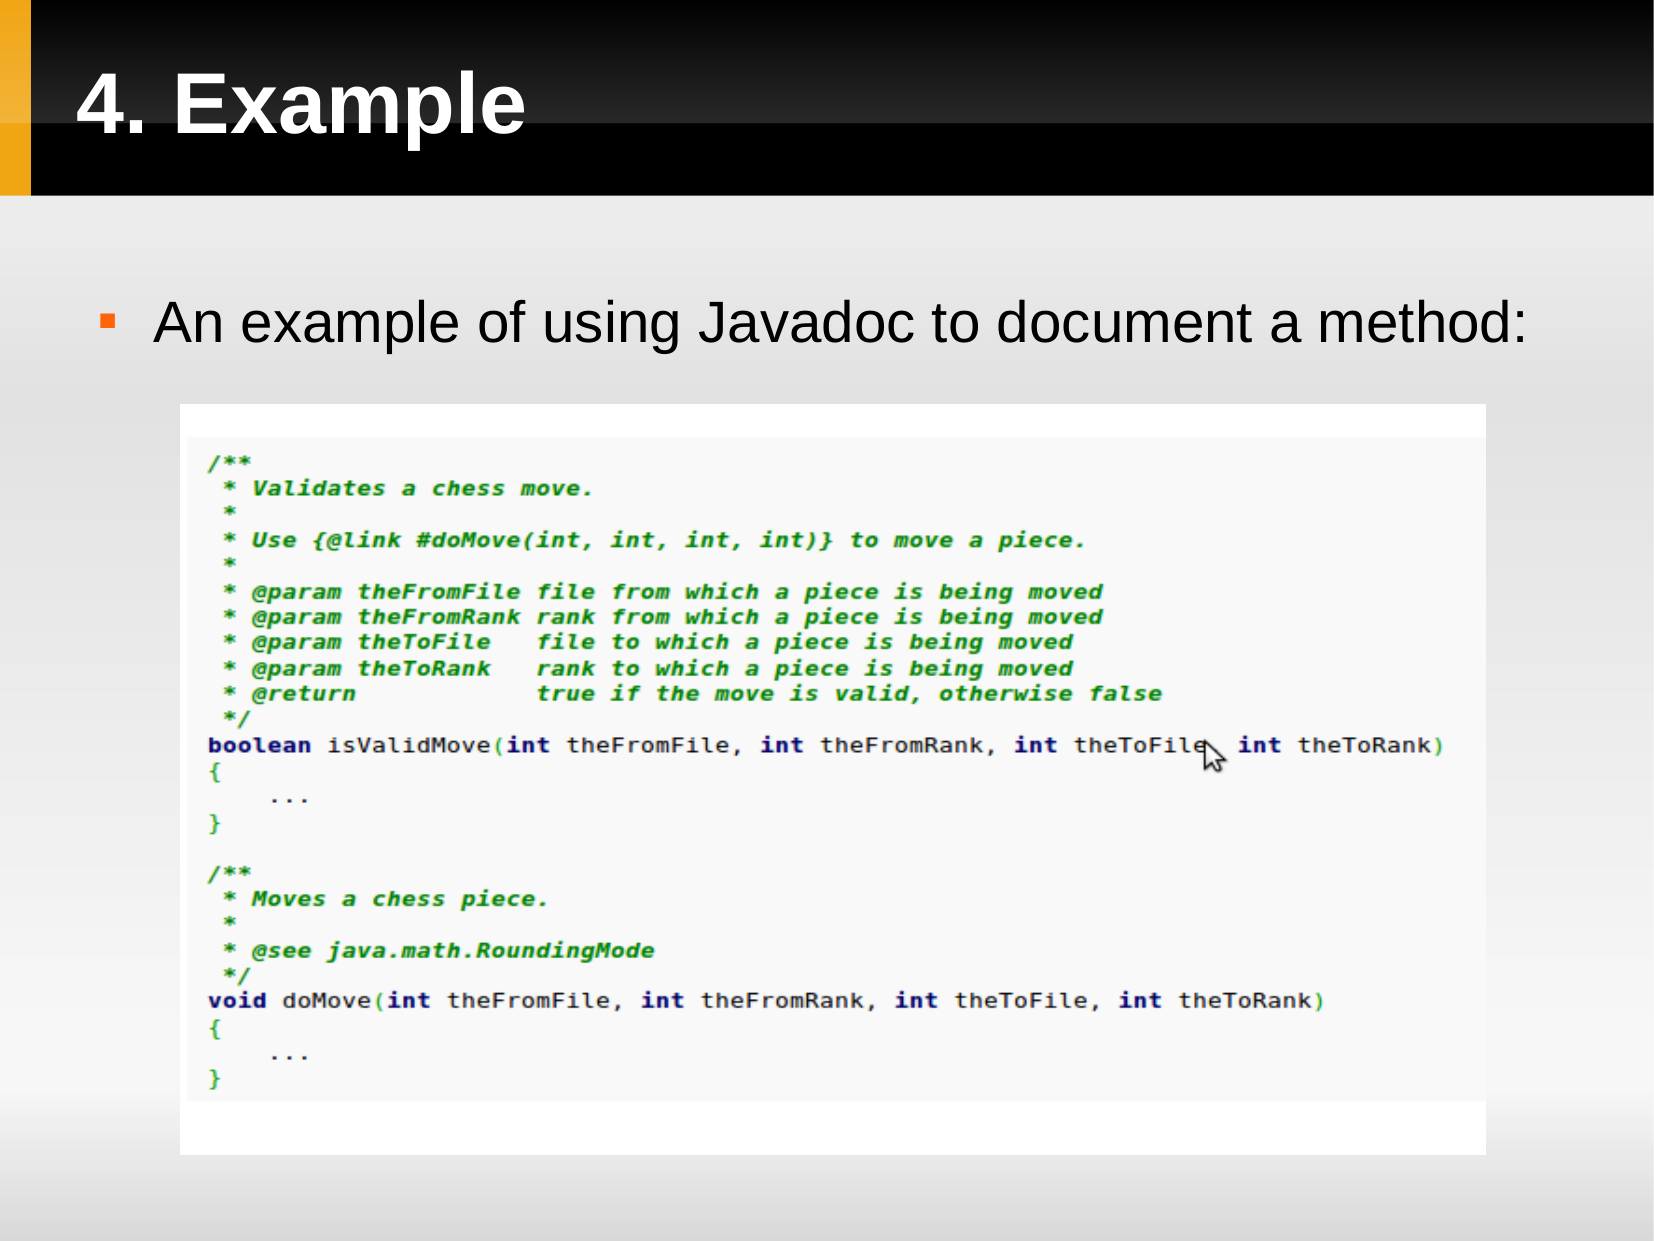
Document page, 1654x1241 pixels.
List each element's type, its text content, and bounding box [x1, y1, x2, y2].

picture [0, 0, 1654, 1241]
list An example of using Javadoc to document a method: [82, 290, 1571, 1109]
title 4. Example [76, 0, 1565, 208]
